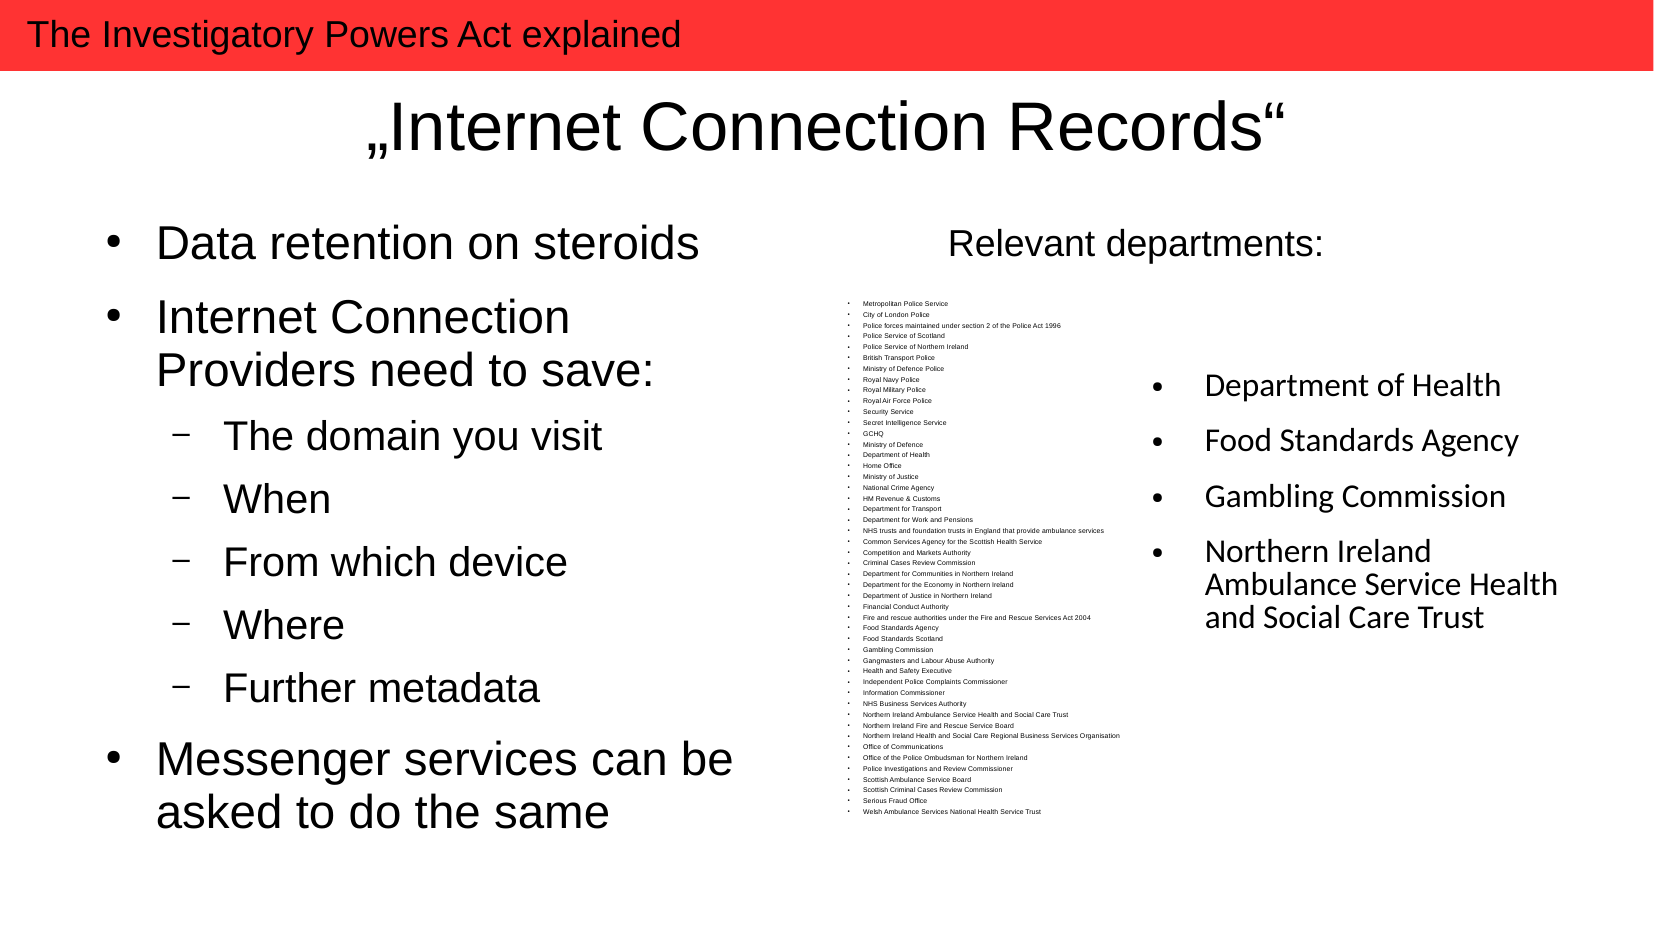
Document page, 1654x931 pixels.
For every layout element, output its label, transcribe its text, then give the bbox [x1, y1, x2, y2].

text_box The Investigatory Powers Act explained [11, 5, 886, 63]
title „Internet Connection Records“ [82, 71, 1571, 205]
list Metropolitan Police Service City of London Police Police forces maintained under section 2 of the Police Act 1996 Police Service of Scotland Police Service of Northern Ireland British Transport Police Ministry of Defence Police Royal Navy Police Royal Military Police Royal Air Force Police Security Service Secret Intelligence Service GCHQ Ministry of Defence Department of Health Home Office Ministry of Justice National Crime Agency HM Revenue & Customs Department for Transport Department for Work and Pensions NHS trusts and foundation trusts in England that provide ambulance services Common Services Agency for the Scottish Health Service Competition and Markets Authority Criminal Cases Review Commission Department for Communities in Northern Ireland Department for the Economy in Northern Ireland Department of Justice in Northern Ireland Financial Conduct Authority Fire and rescue authorities under the Fire and Rescue Services Act 2004 Food Standards Agency Food Standards Scotland Gambling Commission Gangmasters and Labour Abuse Authority Health and Safety Executive Independent Police Complaints Commissioner Information Commissioner NHS Business Services Authority Northern Ireland Ambulance Service Health and Social Care Trust Northern Ireland Fire and Rescue Service Board Northern Ireland Health and Social Care Regional Business Services Organisation Office of Communications Office of the Police Ombudsman for Northern Ireland Police Investigations and Review Commissioner Scottish Ambulance Service Board Scottish Criminal Cases Review Commission Serious Fraud Office Welsh Ambulance Services National Health Service Trust [845, 300, 1572, 840]
text_box [0, 0, 1654, 71]
list Department of Health Food Standards Agency Gambling Commission Northern Ireland Ambulance Service Health and Social Care Trust [1133, 371, 1583, 821]
text_box Relevant departments: [933, 214, 1559, 272]
list Data retention on steroids Internet Connection Providers need to save: The domain you visit When From which device Where Further metadata Messenger services can be asked to do the same [88, 216, 780, 839]
